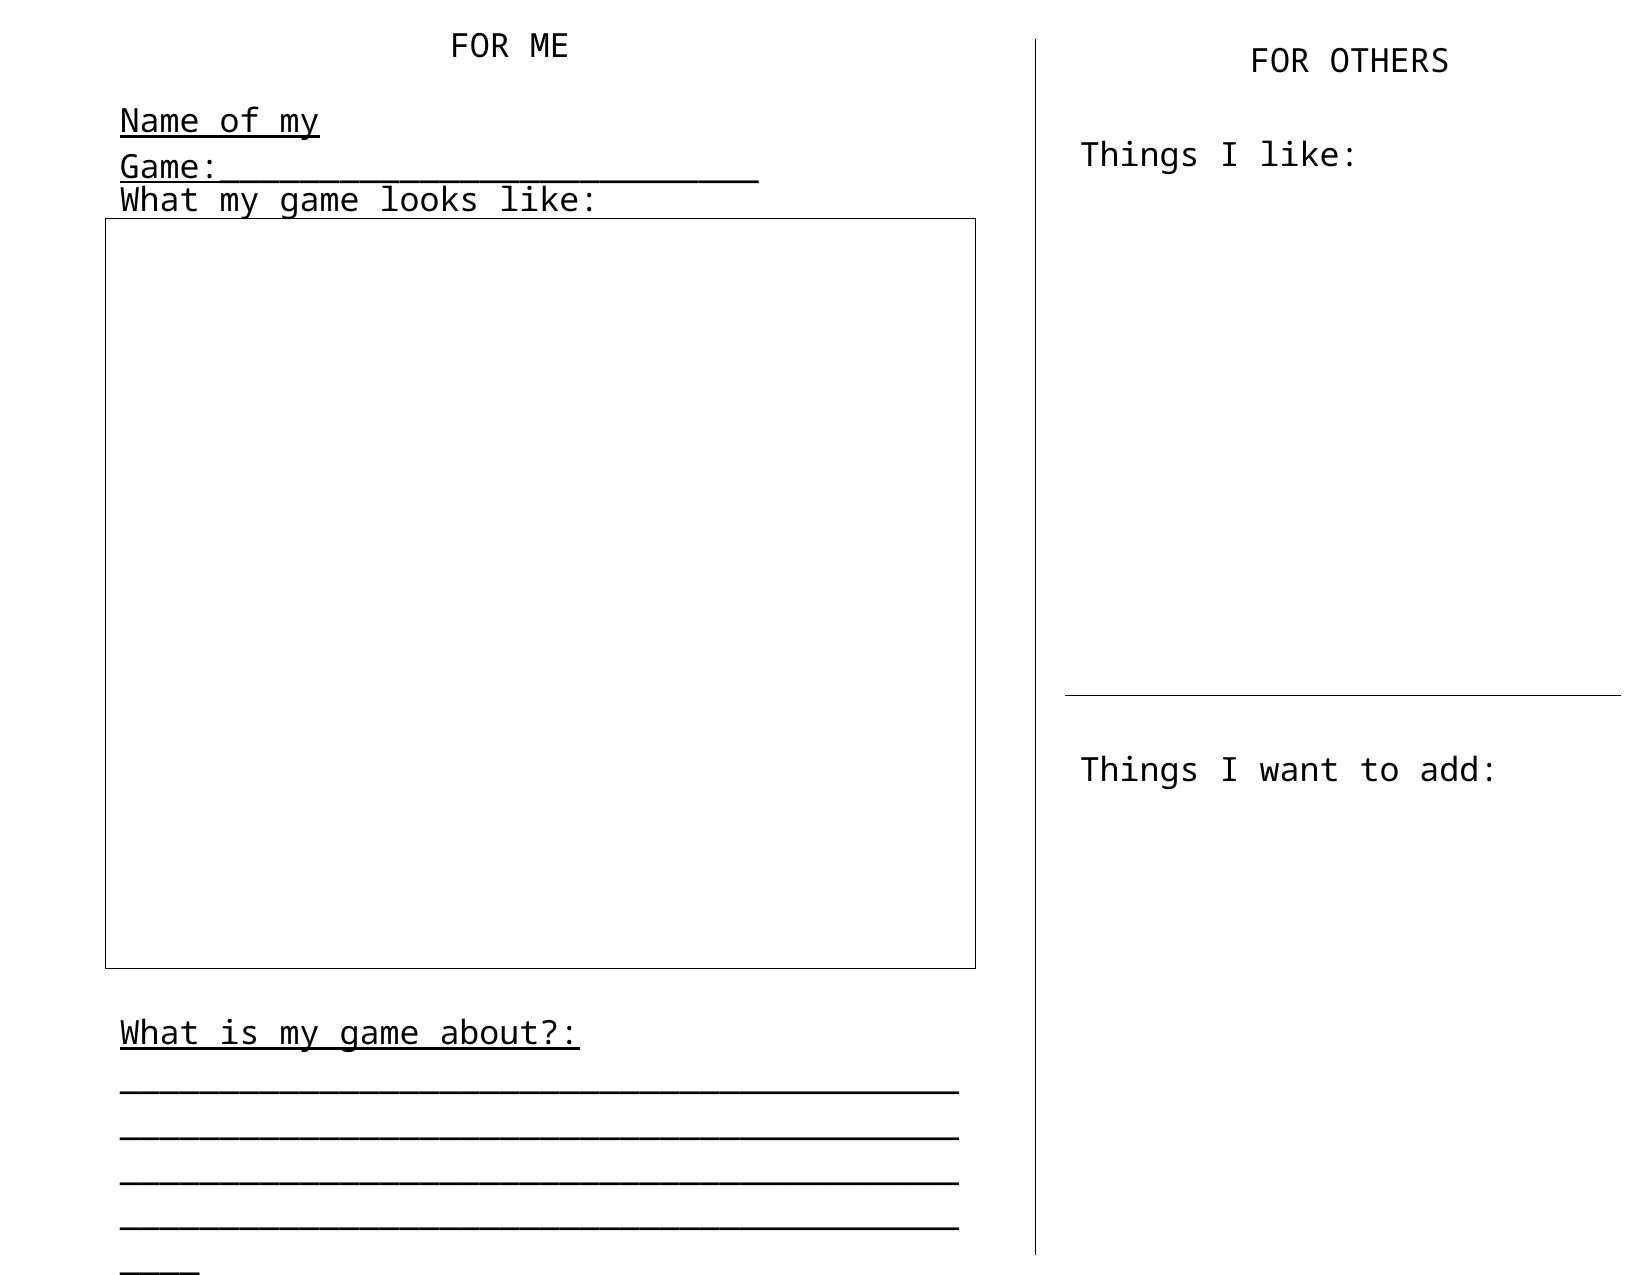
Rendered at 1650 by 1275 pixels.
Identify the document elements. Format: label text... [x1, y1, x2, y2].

text_box FOR ME [75, 15, 946, 70]
text_box Things I want to add: [1065, 738, 1516, 796]
text_box What my game looks like: [105, 168, 661, 226]
text_box FOR OTHERS [1065, 29, 1636, 87]
text_box What is my game about?: ____________________________________________________________________________________________________________________________________________________________________________ [105, 1001, 976, 1239]
text_box Name of my Game:___________________________ [105, 90, 976, 145]
text_box Things I like: [1065, 123, 1368, 178]
